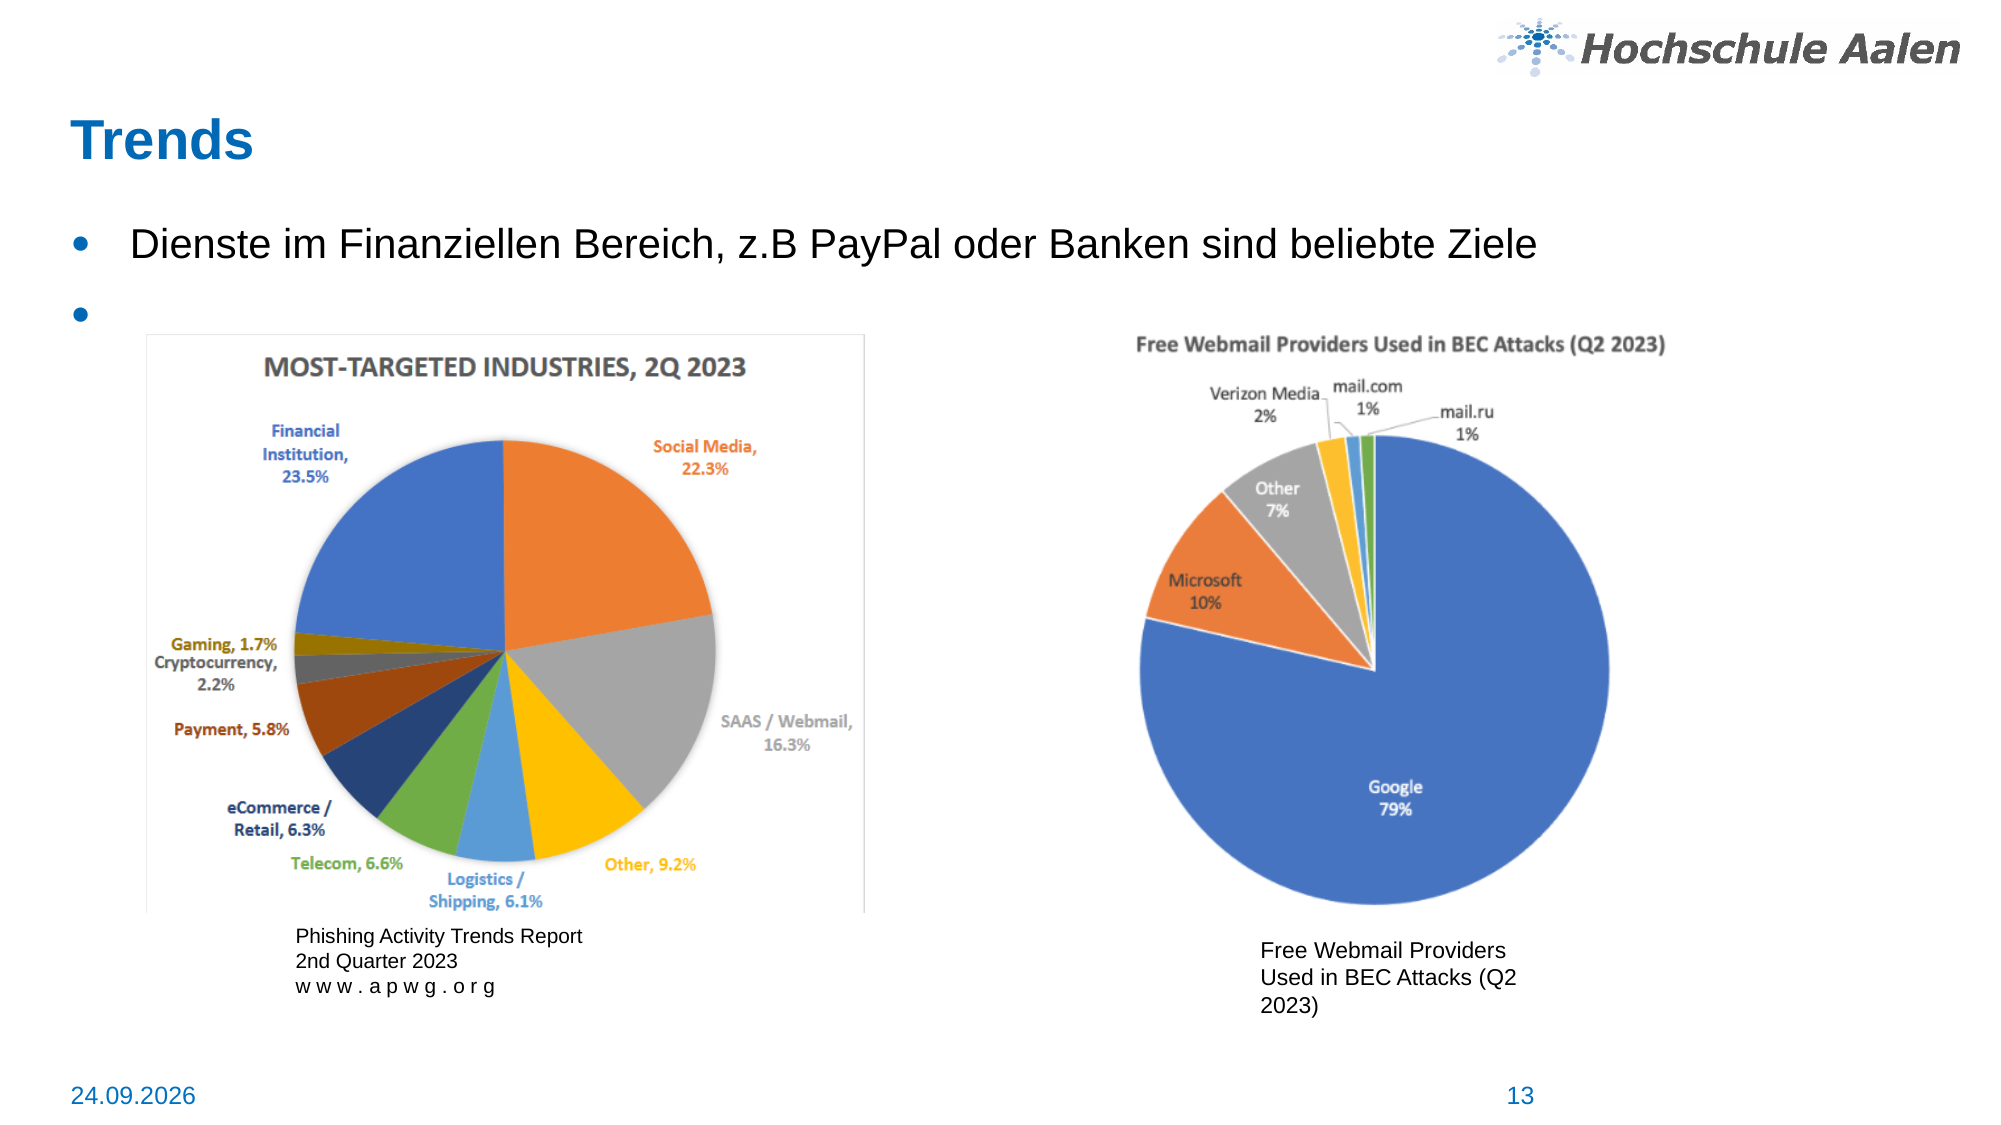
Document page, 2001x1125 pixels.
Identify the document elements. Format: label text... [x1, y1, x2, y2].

picture [1135, 334, 1672, 917]
picture [146, 334, 865, 913]
title Trends [55, 90, 1944, 184]
text_box Phishing Activity Trends Report 2nd Quarter 2023 w w w . a p w g . o r g [280, 915, 622, 1007]
list Dienste im Finanziellen Bereich, z.B PayPal oder Banken sind beliebte Ziele [55, 209, 1944, 1038]
text_box Free Webmail Providers Used in BEC Attacks (Q2 2023) [1245, 927, 1562, 1027]
text_box ‹Nr.› [1491, 1064, 1942, 1125]
text_box 20.12.2023 [55, 1065, 506, 1125]
